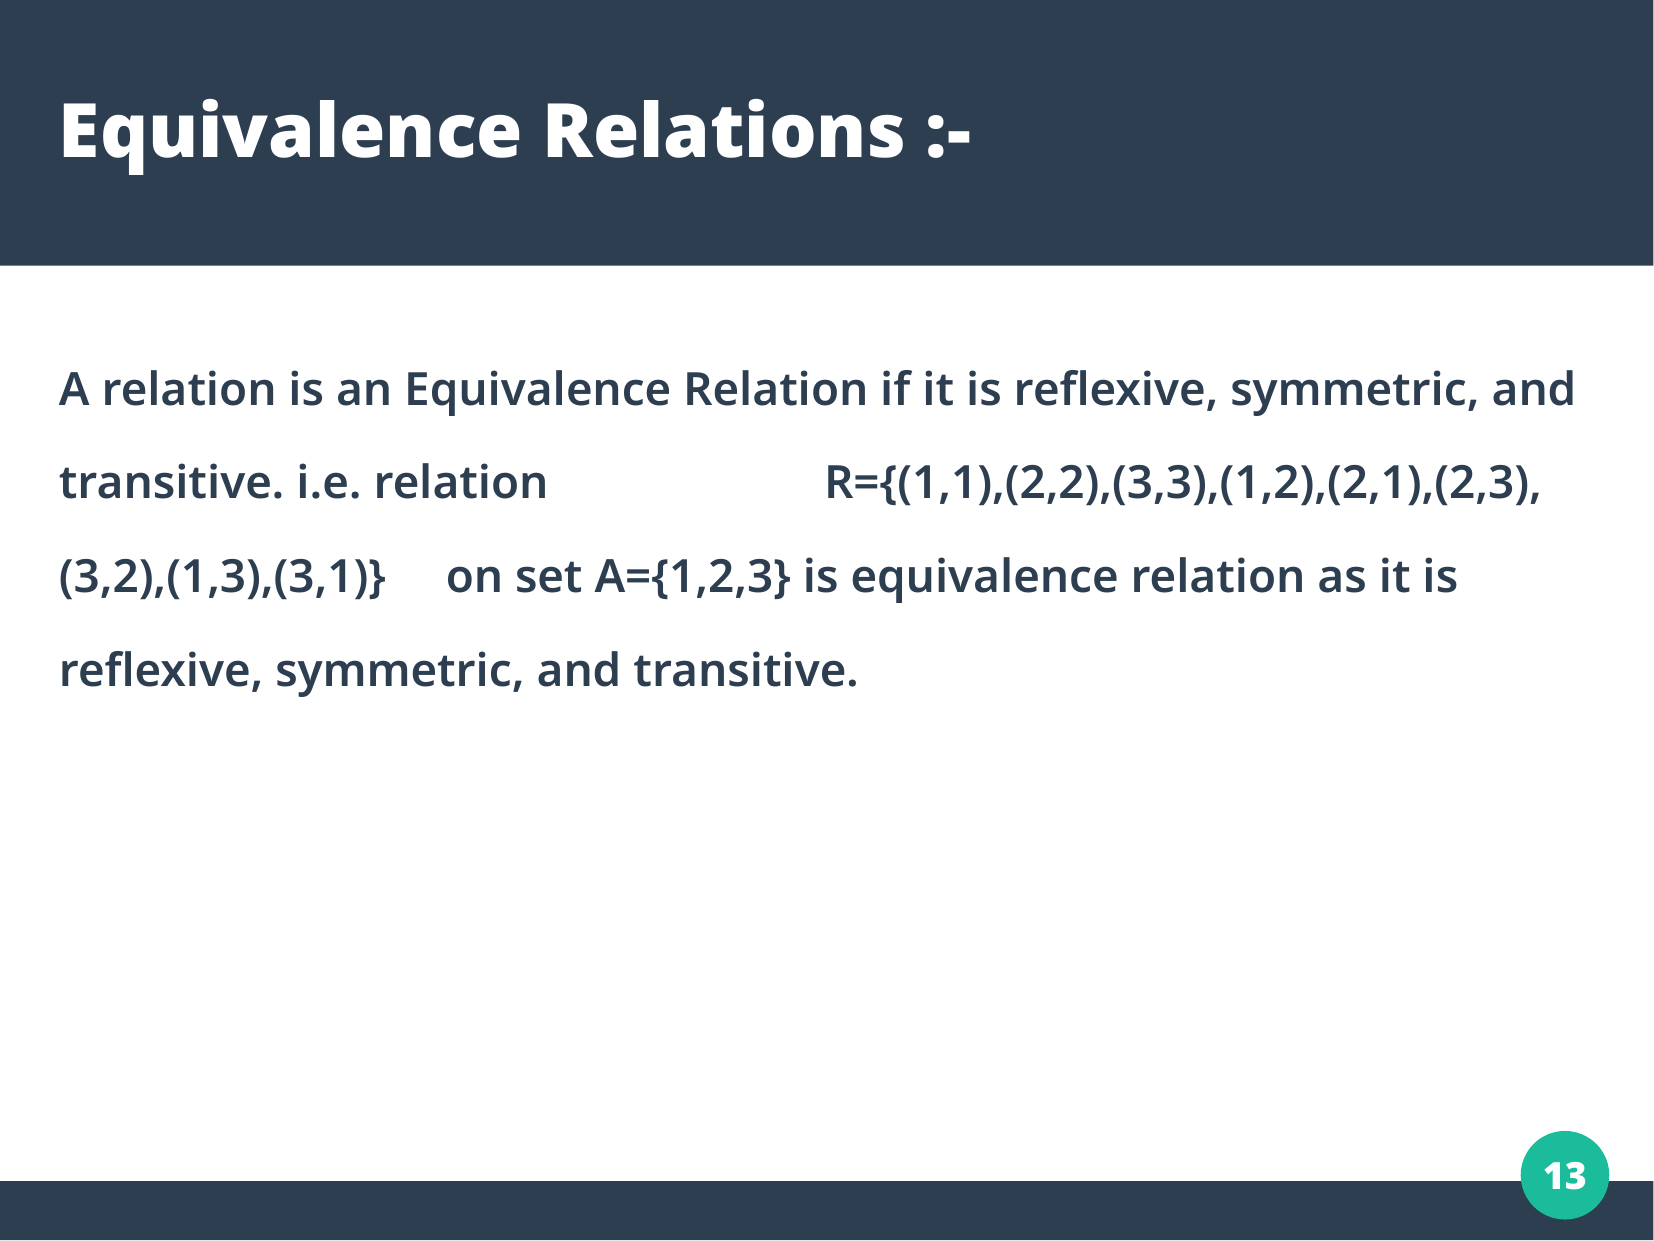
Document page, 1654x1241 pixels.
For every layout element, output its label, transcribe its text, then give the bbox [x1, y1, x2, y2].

list A relation is an Equivalence Relation if it is reflexive, symmetric, and transitive. i.e. relation R={(1,1),(2,2),(3,3),(1,2),(2,1),(2,3),(3,2),(1,3),(3,1)} on set A={1,2,3} is equivalence relation as it is reflexive, symmetric, and transitive. [59, 324, 1595, 1152]
title Equivalence Relations :- [59, 49, 1595, 207]
